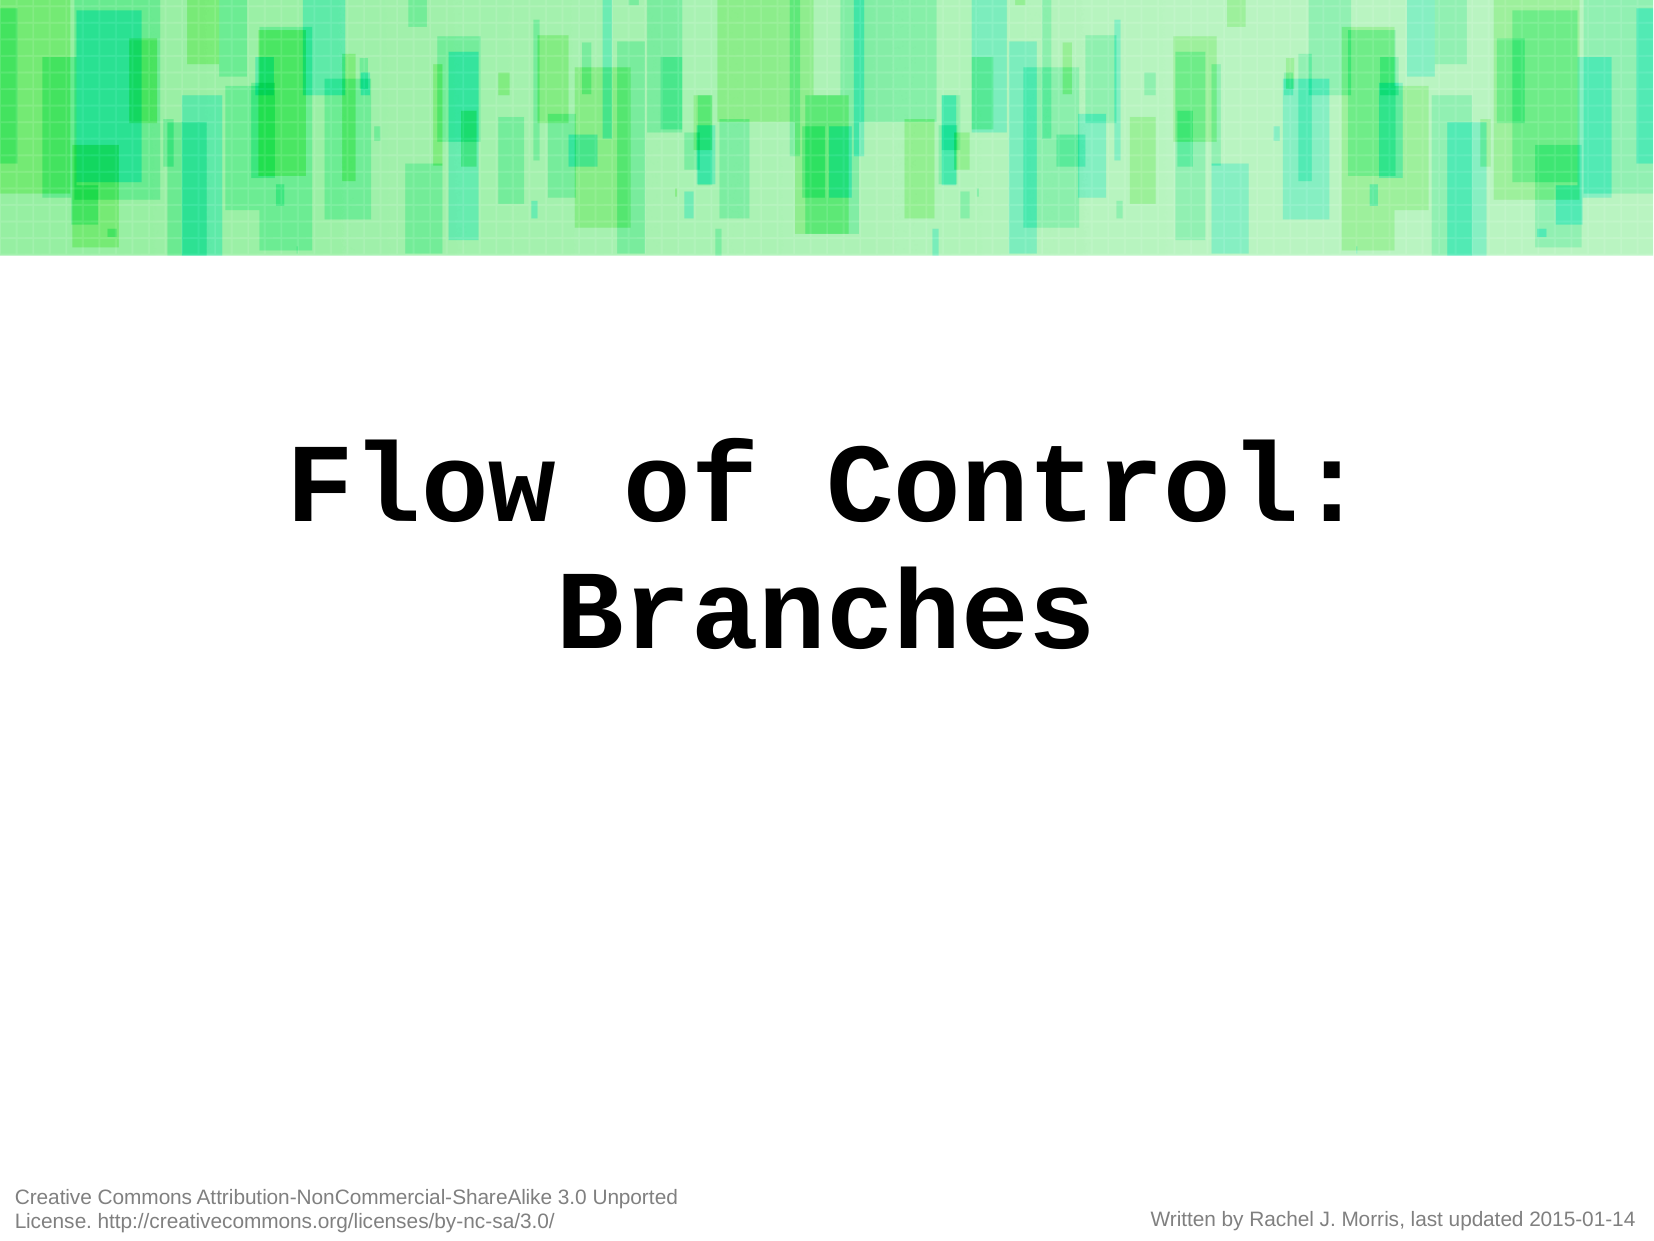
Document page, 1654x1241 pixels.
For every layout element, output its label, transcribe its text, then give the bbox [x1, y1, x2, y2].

text_box Creative Commons Attribution-NonCommercial-ShareAlike 3.0 Unported License. http://creativecommons.org/licenses/by-nc-sa/3.0/ [0, 1178, 751, 1241]
picture [0, 0, 1654, 1241]
subtitle Flow of Control: Branches [82, 285, 1571, 826]
text_box Written by Rachel J. Morris, last updated 2015-01-14 [840, 1200, 1651, 1239]
